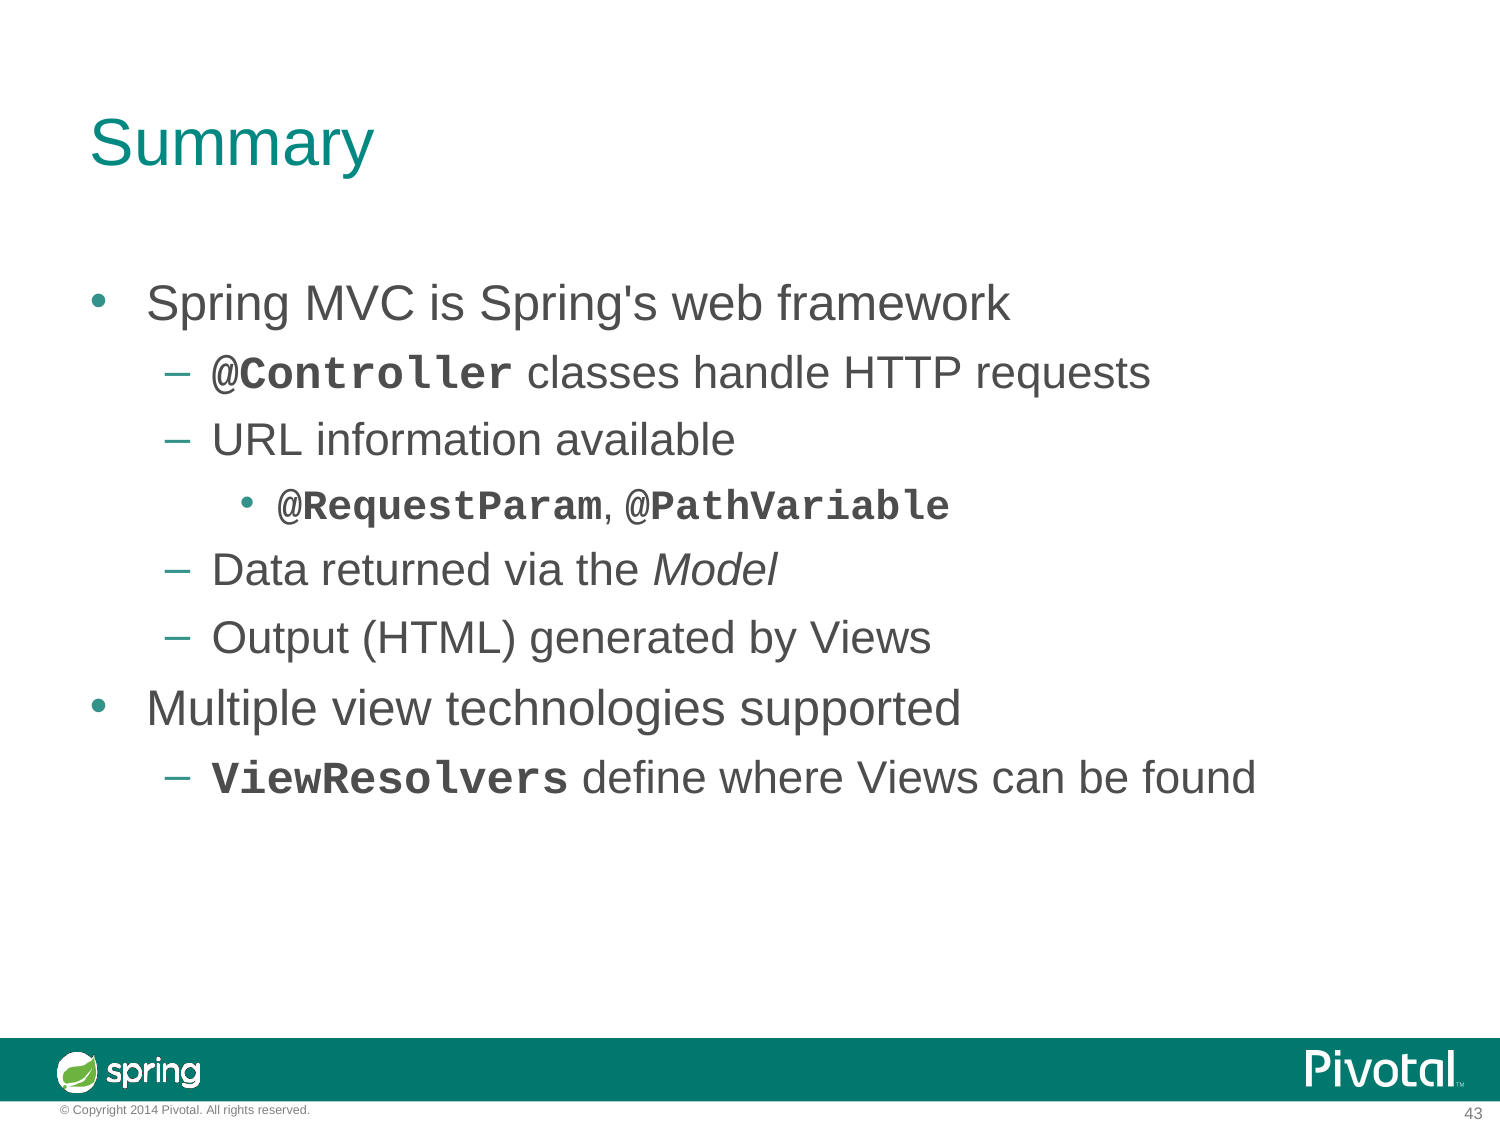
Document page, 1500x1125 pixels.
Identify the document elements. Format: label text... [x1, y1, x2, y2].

list Spring MVC is Spring's web framework @Controller classes handle HTTP requests URL information available @RequestParam, @PathVariable Data returned via the Model Output (HTML) generated by Views Multiple view technologies supported ViewResolvers define where Views can be found [75, 262, 1426, 931]
title Summary [75, 45, 1426, 233]
picture [32, 1041, 210, 1103]
picture [1306, 1050, 1464, 1087]
